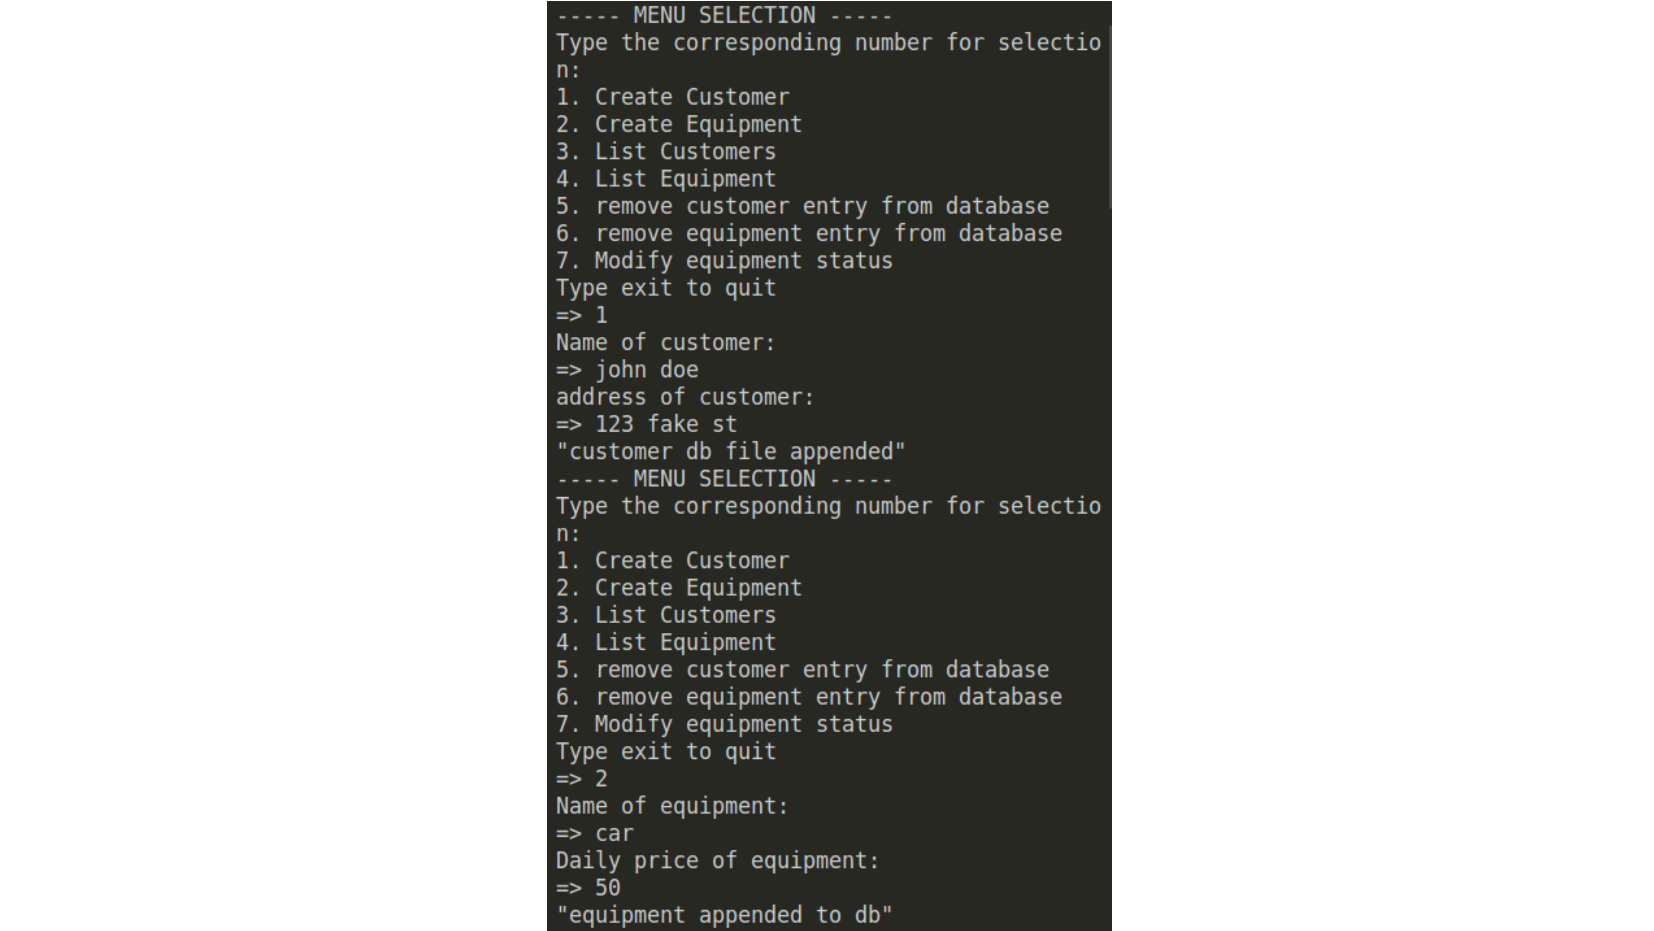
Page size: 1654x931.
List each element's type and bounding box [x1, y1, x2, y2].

picture [547, 1, 1112, 931]
